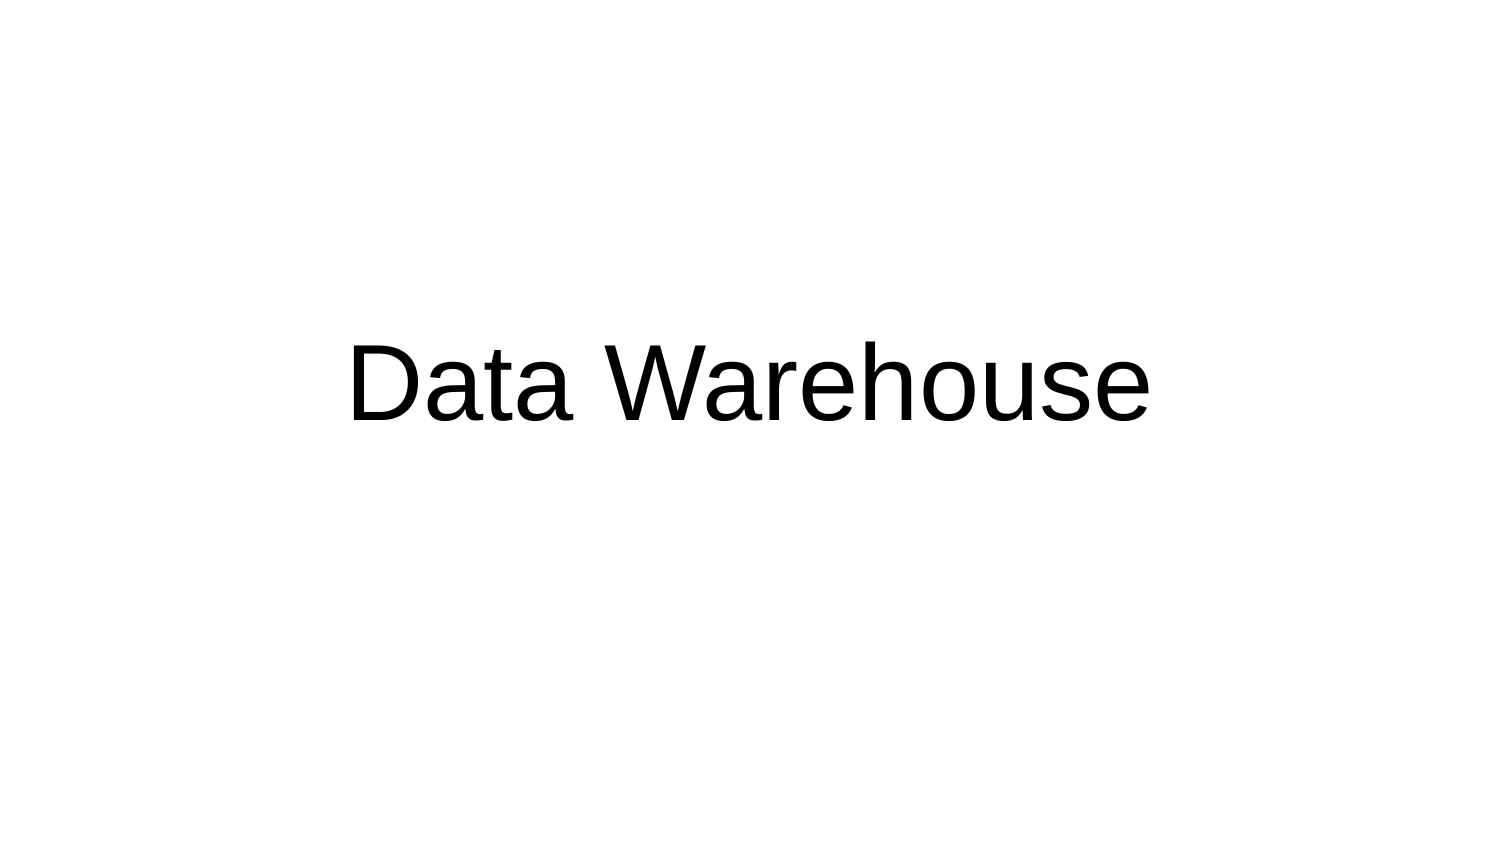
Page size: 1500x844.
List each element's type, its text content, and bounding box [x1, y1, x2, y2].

title Data Warehouse [51, 122, 1449, 459]
